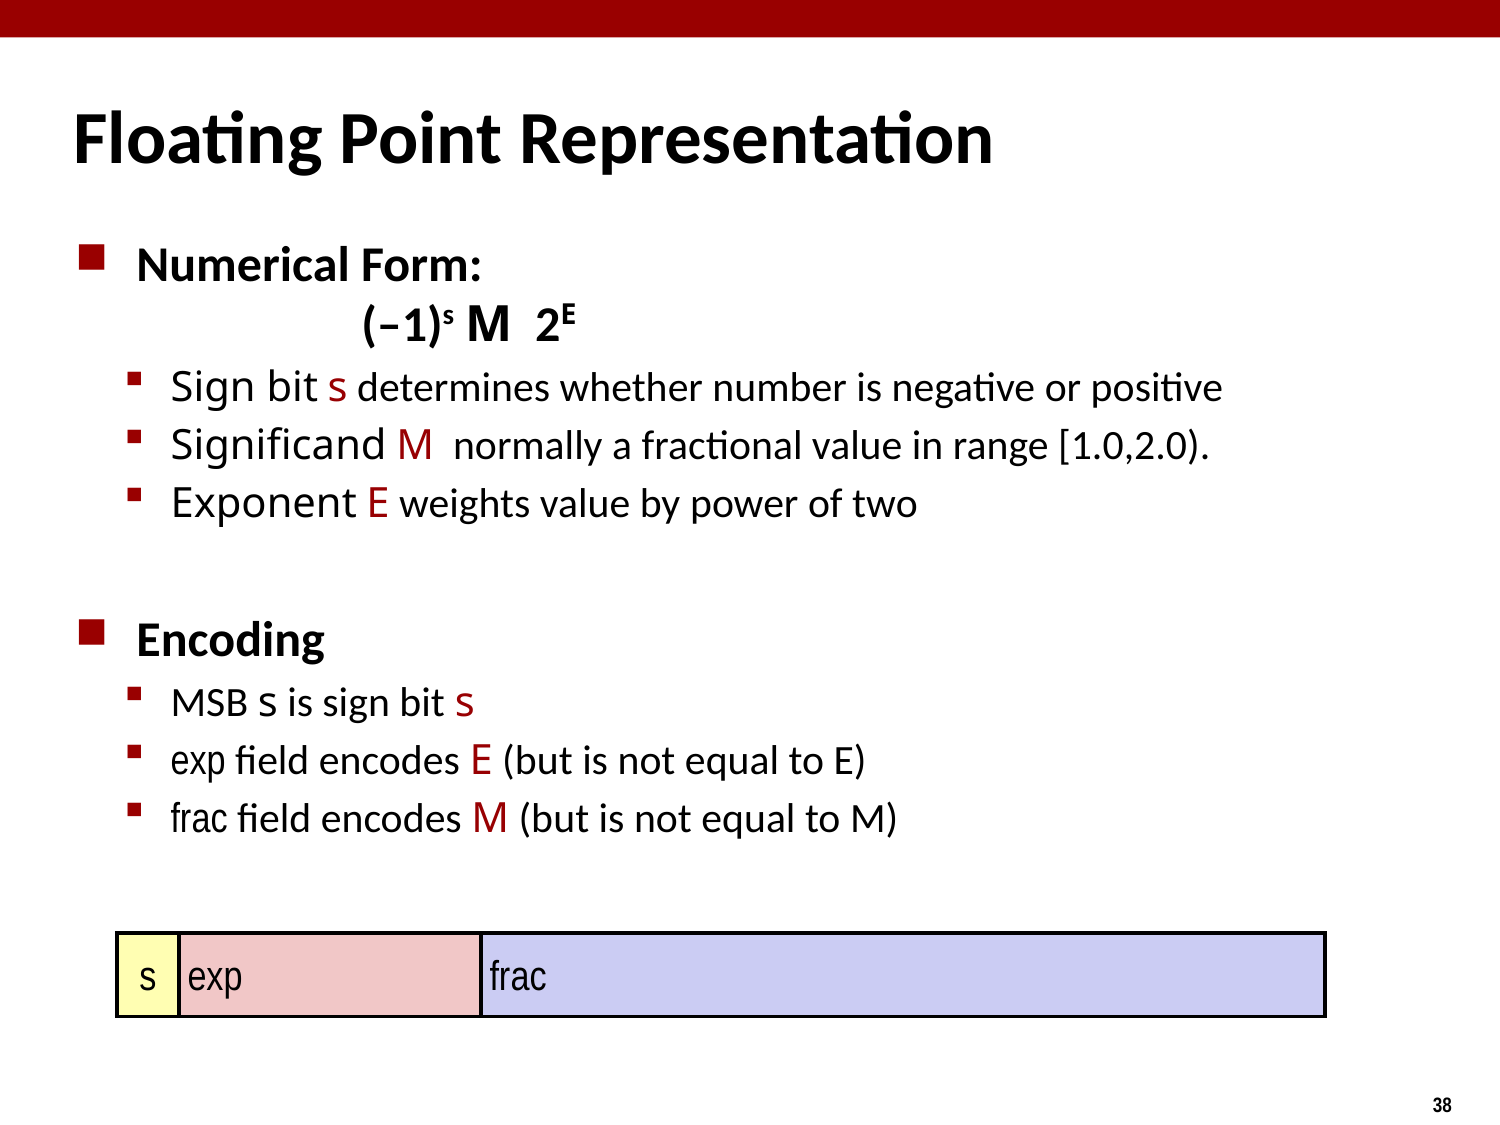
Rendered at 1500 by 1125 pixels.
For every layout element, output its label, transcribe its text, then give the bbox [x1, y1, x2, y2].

table_header s [119, 935, 177, 1015]
table_header frac [483, 935, 1323, 1015]
list Numerical Form: (–1)s M 2E Sign bit s determines whether number is negative or positive Significand M normally a fractional value in range [1.0,2.0). Exponent E weights value by power of two Encoding MSB s is sign bit s exp field encodes E (but is not equal to E) frac field encodes M (but is not equal to M) [65, 223, 1361, 1040]
title Floating Point Representation [58, 71, 1304, 197]
table_header exp [181, 935, 479, 1015]
